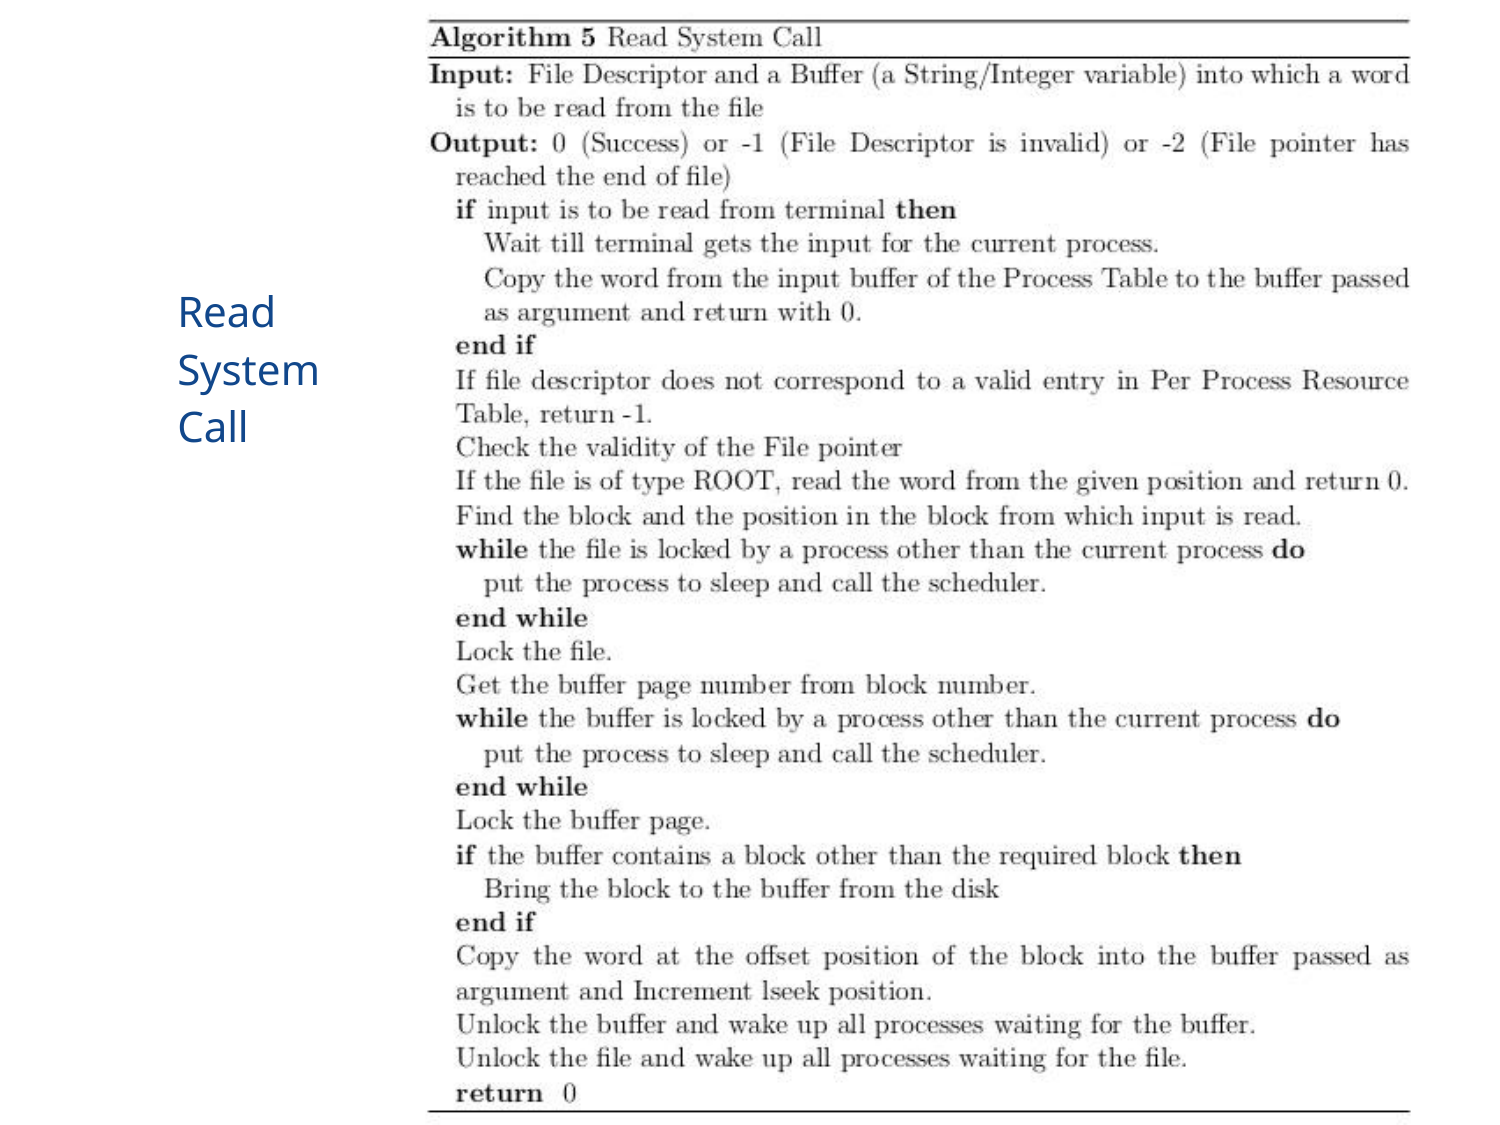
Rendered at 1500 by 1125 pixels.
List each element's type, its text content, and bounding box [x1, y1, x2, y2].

title Read System Call [162, 275, 412, 463]
picture [412, 0, 1462, 1125]
